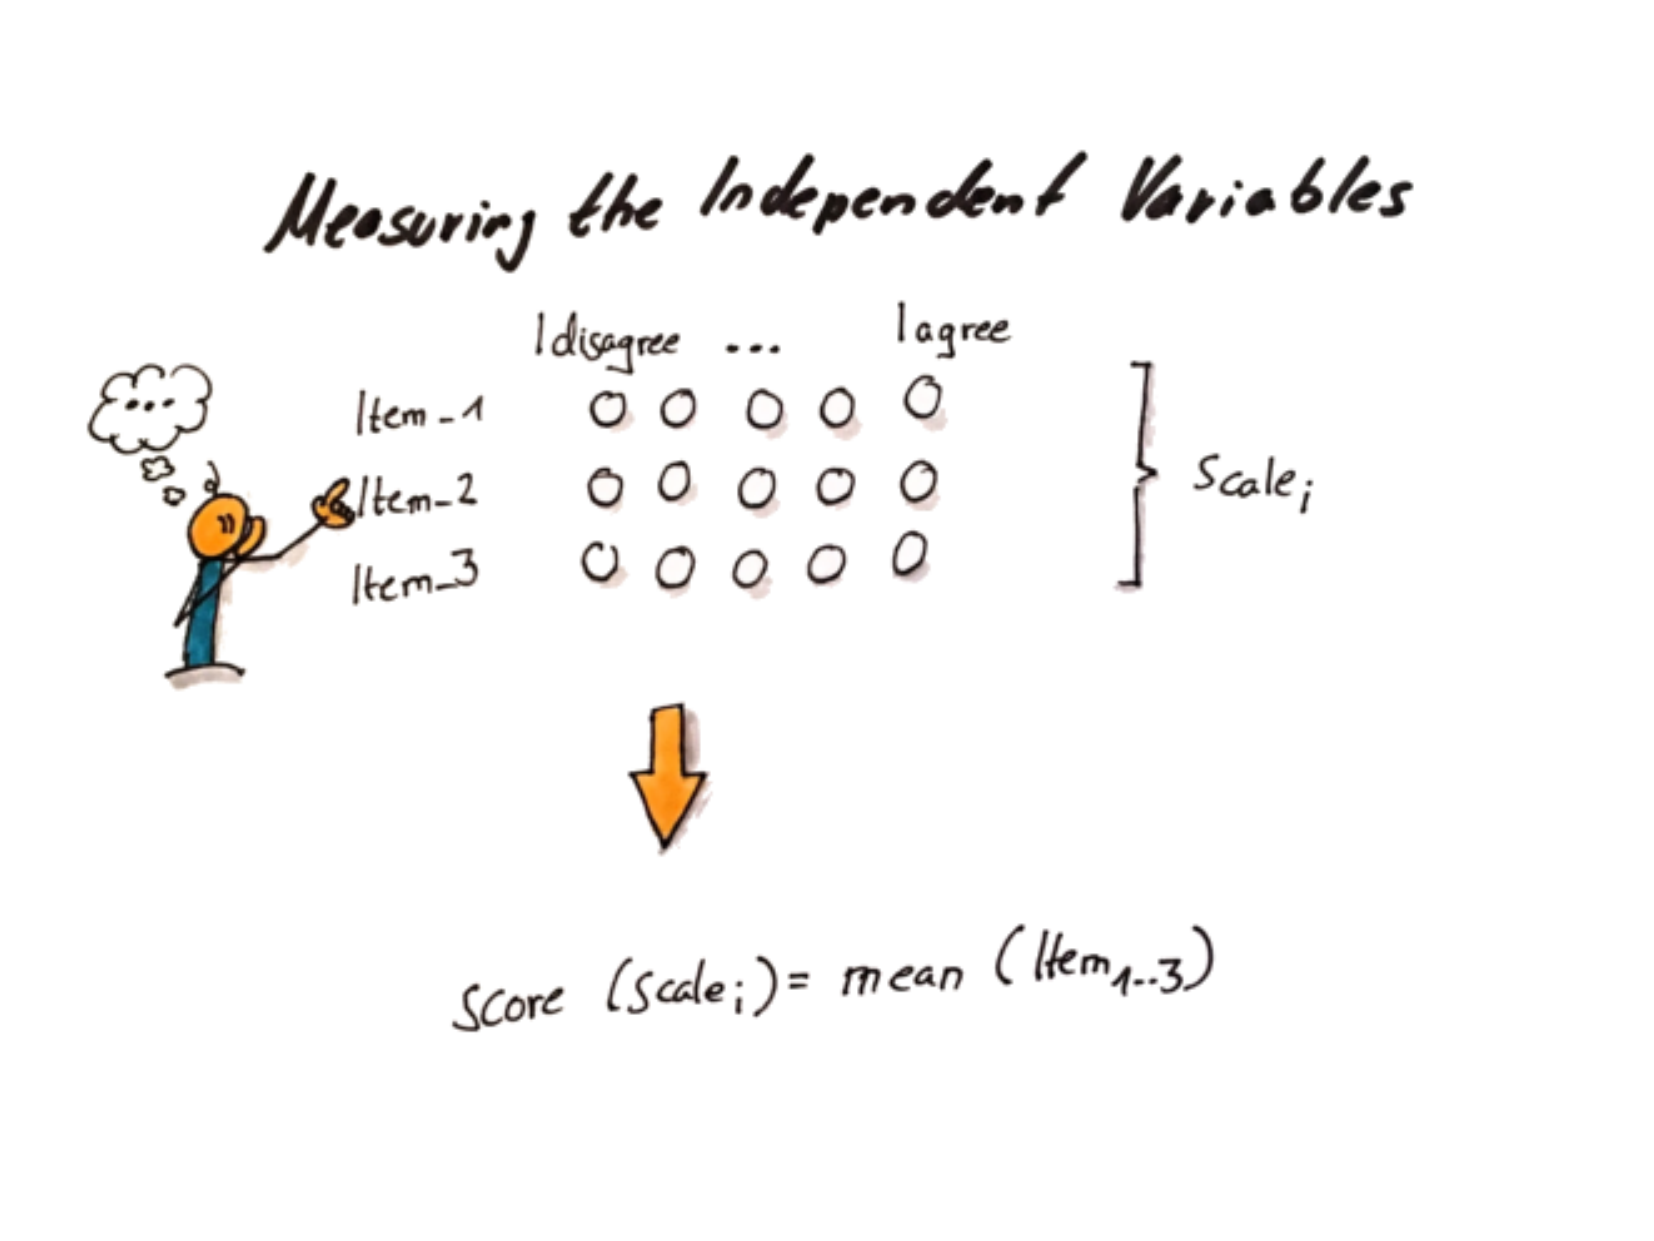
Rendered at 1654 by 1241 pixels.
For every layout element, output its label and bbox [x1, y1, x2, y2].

picture [48, 121, 1554, 1115]
